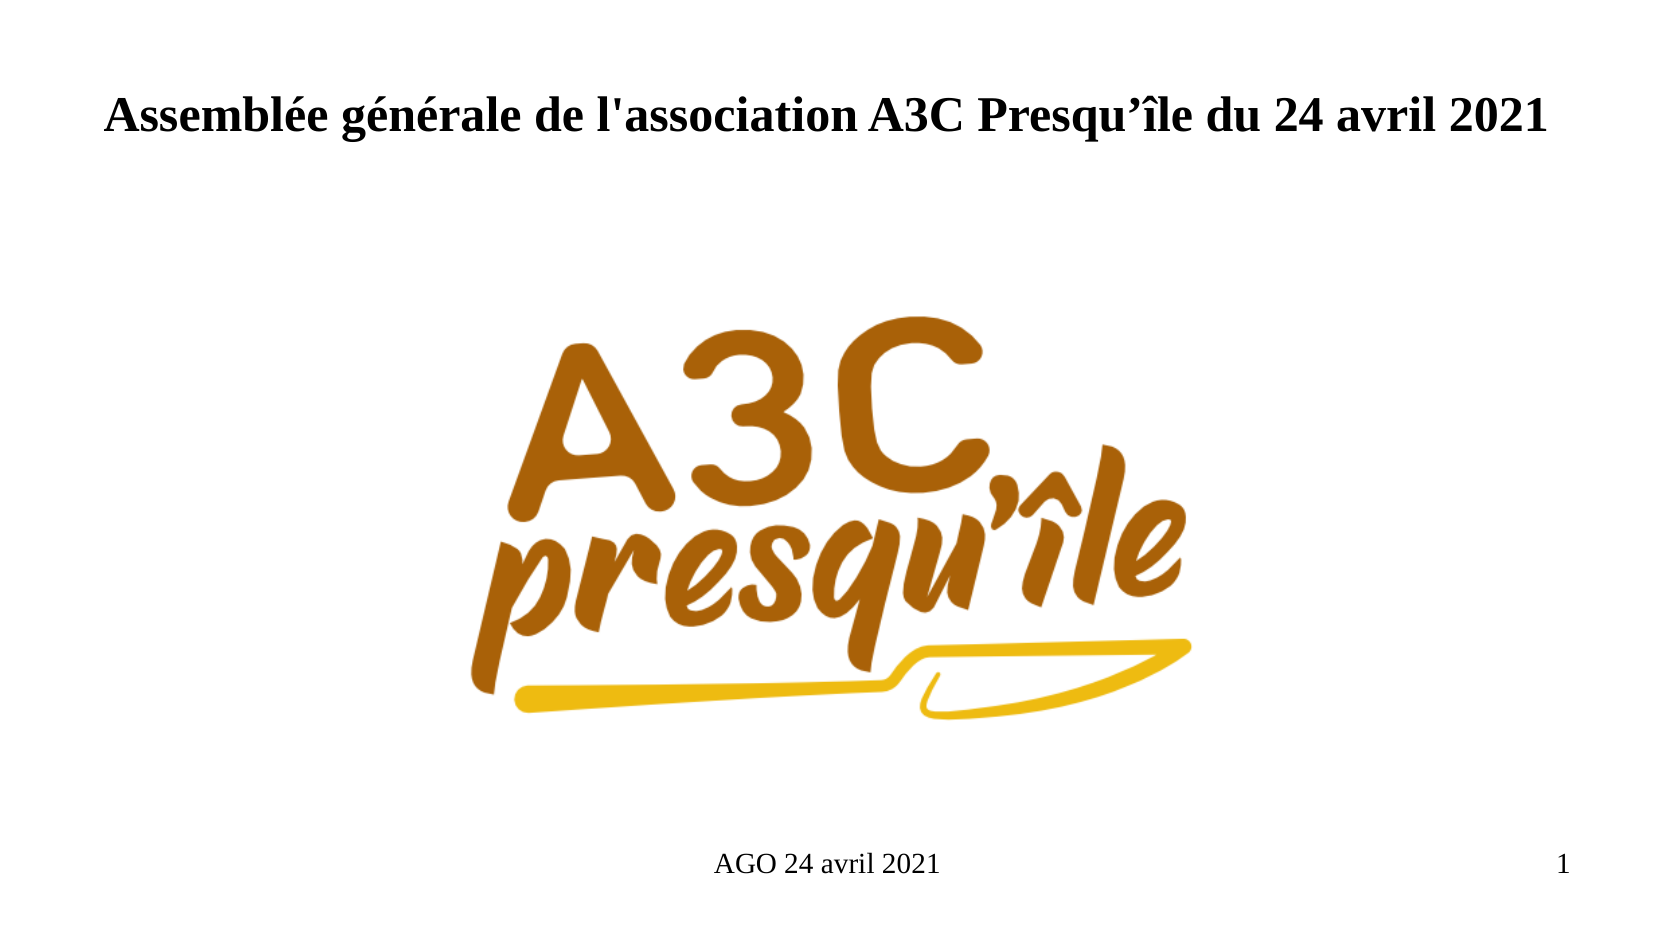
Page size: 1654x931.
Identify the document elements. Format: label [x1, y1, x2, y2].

picture [377, 224, 1264, 776]
text_box [82, 37, 1571, 193]
